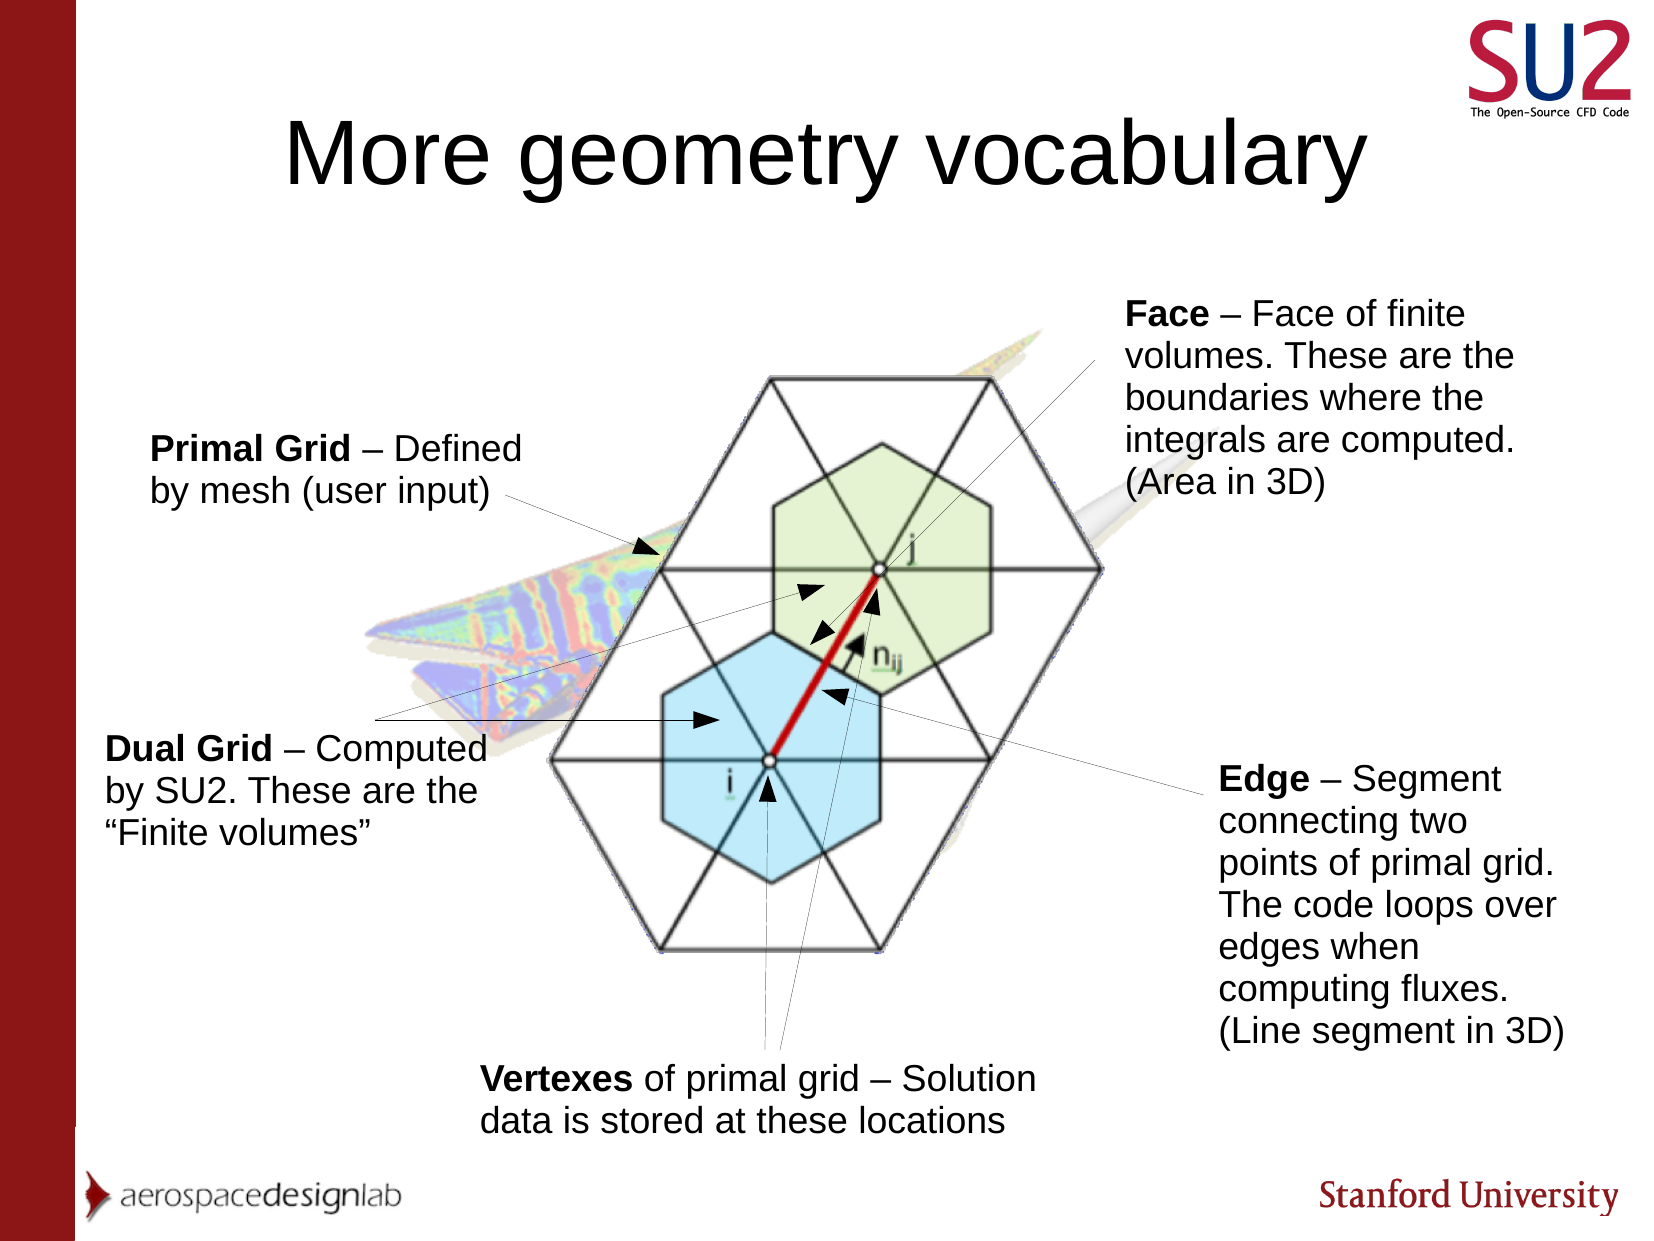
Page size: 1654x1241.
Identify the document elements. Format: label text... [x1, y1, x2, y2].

picture [793, 700, 1163, 990]
picture [1466, 17, 1635, 120]
text_box Vertexes of primal grid – Solution data is stored at these locations [465, 1050, 1056, 1149]
title More geometry vocabulary [82, 49, 1571, 257]
text_box Edge – Segment connecting two points of primal grid. The code loops over edges when computing fluxes. (Line segment in 3D) [1203, 750, 1591, 1059]
text_box Face – Face of finite volumes. These are the boundaries where the integrals are computed. (Area in 3D) [1110, 285, 1617, 510]
text_box Dual Grid – Computed by SU2. These are the “Finite volumes” [90, 720, 504, 861]
picture [80, 1169, 406, 1224]
picture [495, 329, 1163, 990]
text_box Primal Grid – Defined by mesh (user input) [135, 420, 538, 519]
